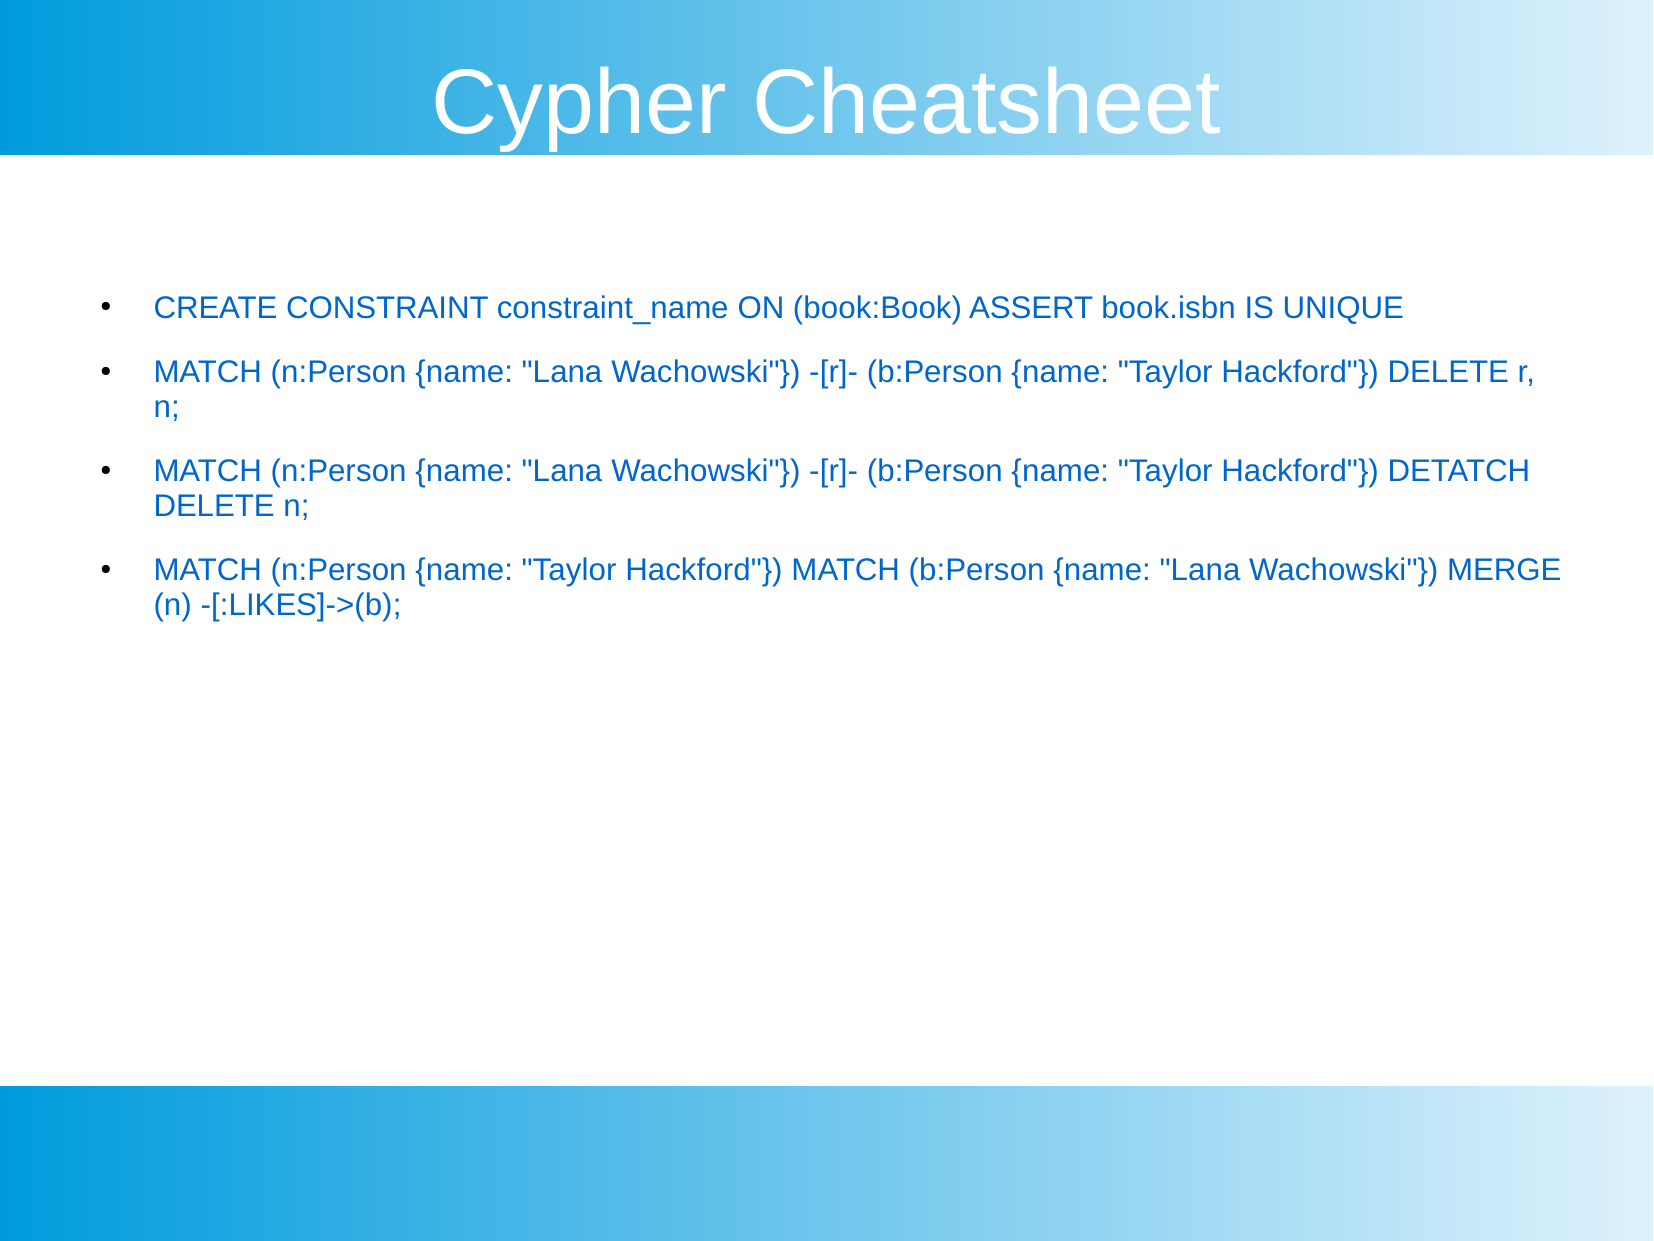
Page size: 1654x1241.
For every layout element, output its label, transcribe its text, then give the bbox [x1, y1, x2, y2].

list CREATE CONSTRAINT constraint_name ON (book:Book) ASSERT book.isbn IS UNIQUE MATCH (n:Person {name: "Lana Wachowski"}) -[r]- (b:Person {name: "Taylor Hackford"}) DELETE r, n; MATCH (n:Person {name: "Lana Wachowski"}) -[r]- (b:Person {name: "Taylor Hackford"}) DETATCH DELETE n; MATCH (n:Person {name: "Taylor Hackford"}) MATCH (b:Person {name: "Lana Wachowski"}) MERGE (n) -[:LIKES]->(b); [82, 290, 1571, 1010]
title Cypher Cheatsheet [82, 49, 1571, 155]
